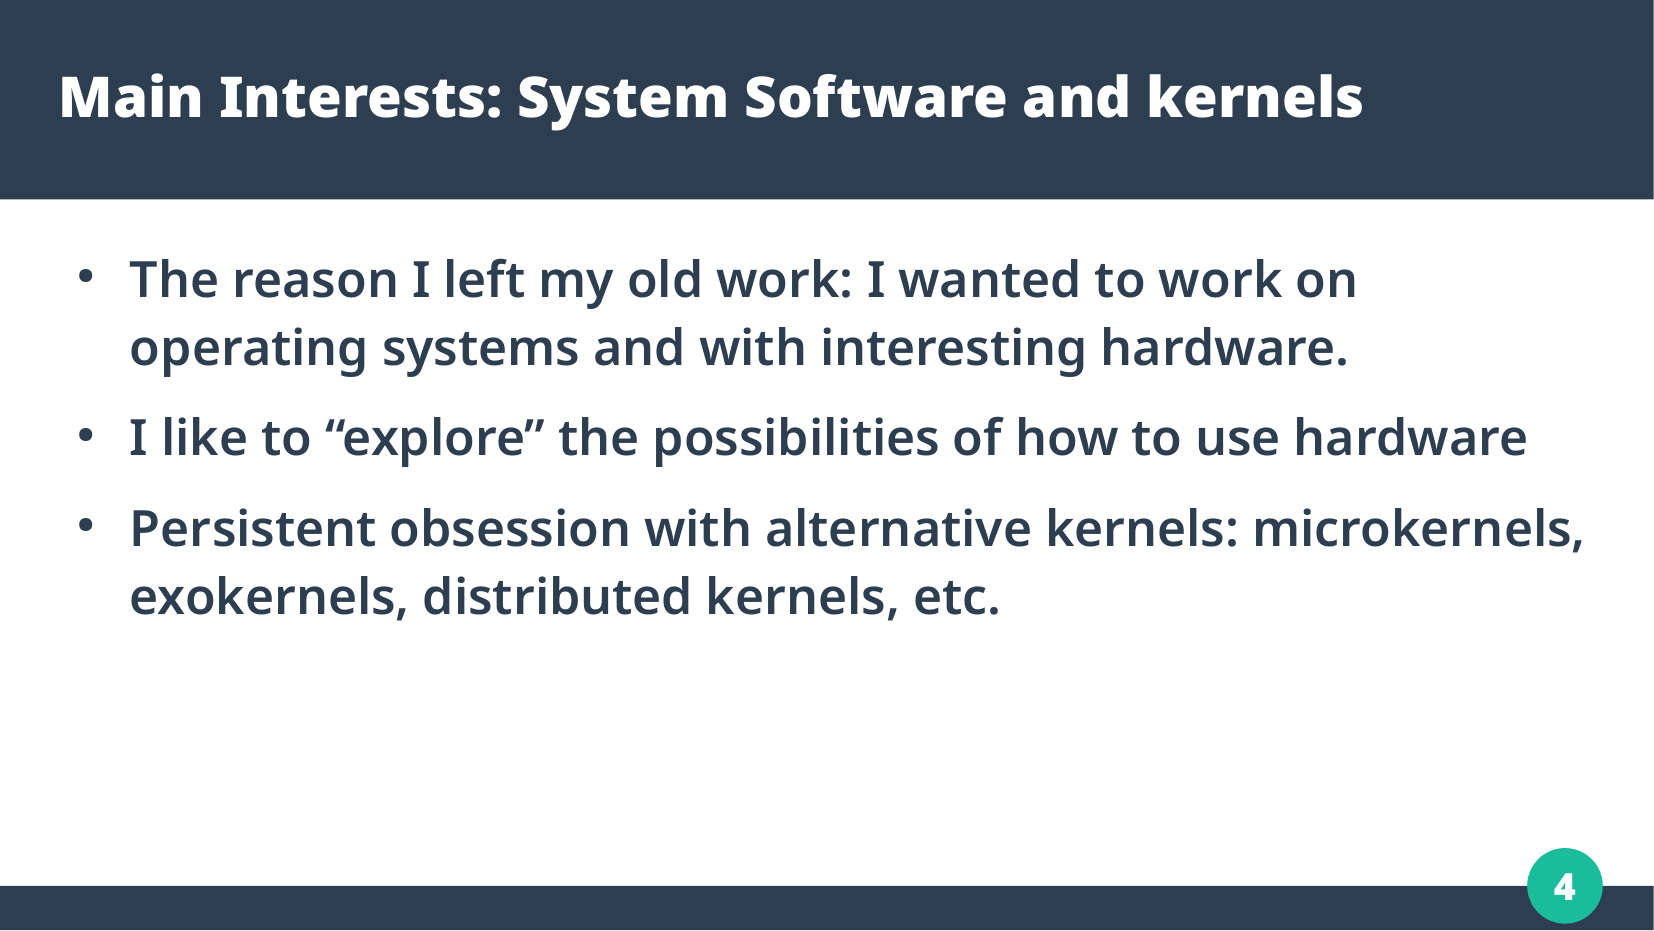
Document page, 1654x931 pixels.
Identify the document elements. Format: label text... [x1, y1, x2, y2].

title Main Interests: System Software and kernels [59, 37, 1595, 156]
list The reason I left my old work: I wanted to work on operating systems and with interesting hardware. I like to “explore” the possibilities of how to use hardware Persistent obsession with alternative kernels: microkernels, exokernels, distributed kernels, etc. [59, 243, 1595, 864]
